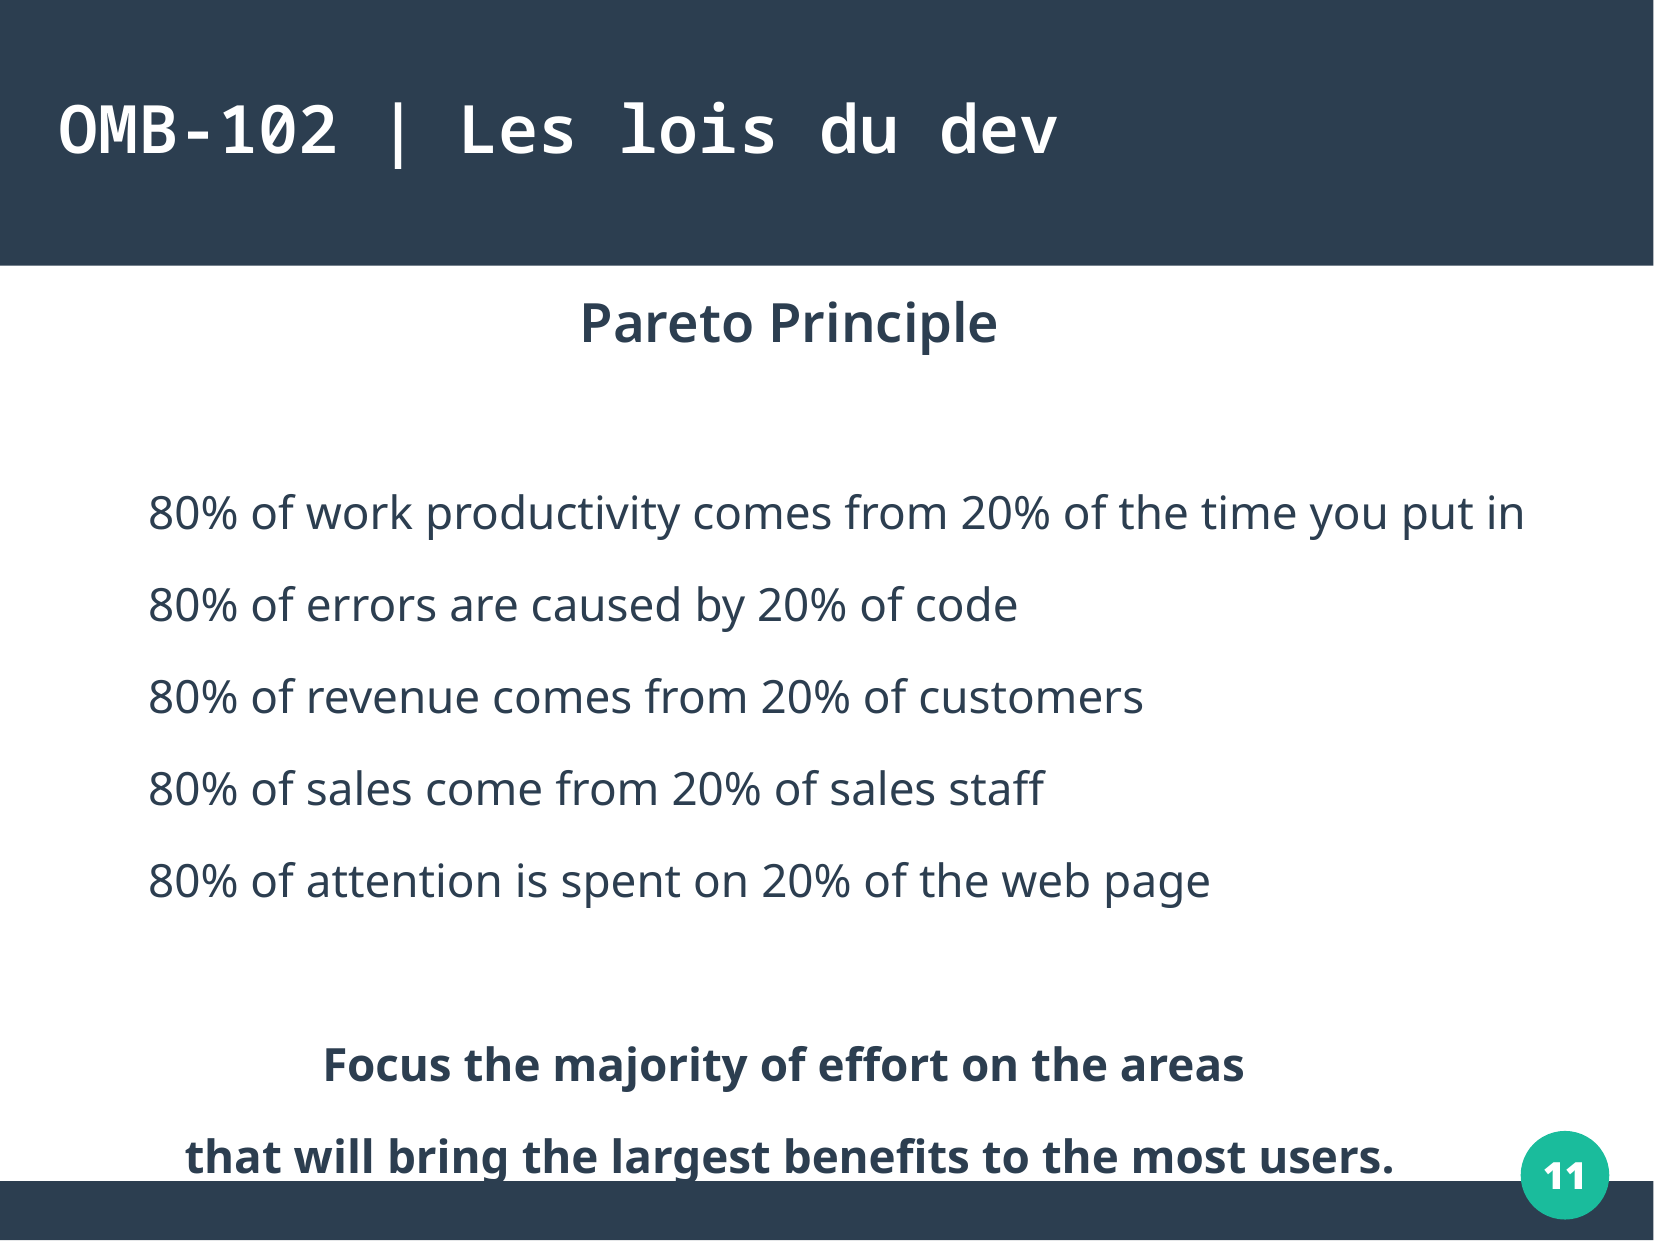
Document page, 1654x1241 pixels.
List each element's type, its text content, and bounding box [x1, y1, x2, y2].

title OMB-102 | Les lois du dev [59, 49, 1595, 207]
list Pareto Principle 80% of work productivity comes from 20% of the time you put in 80% of errors are caused by 20% of code 80% of revenue comes from 20% of customers 80% of sales come from 20% of sales staff 80% of attention is spent on 20% of the web page Focus the majority of effort on the areas that will bring the largest benefits to the most users. [30, 285, 1550, 1201]
